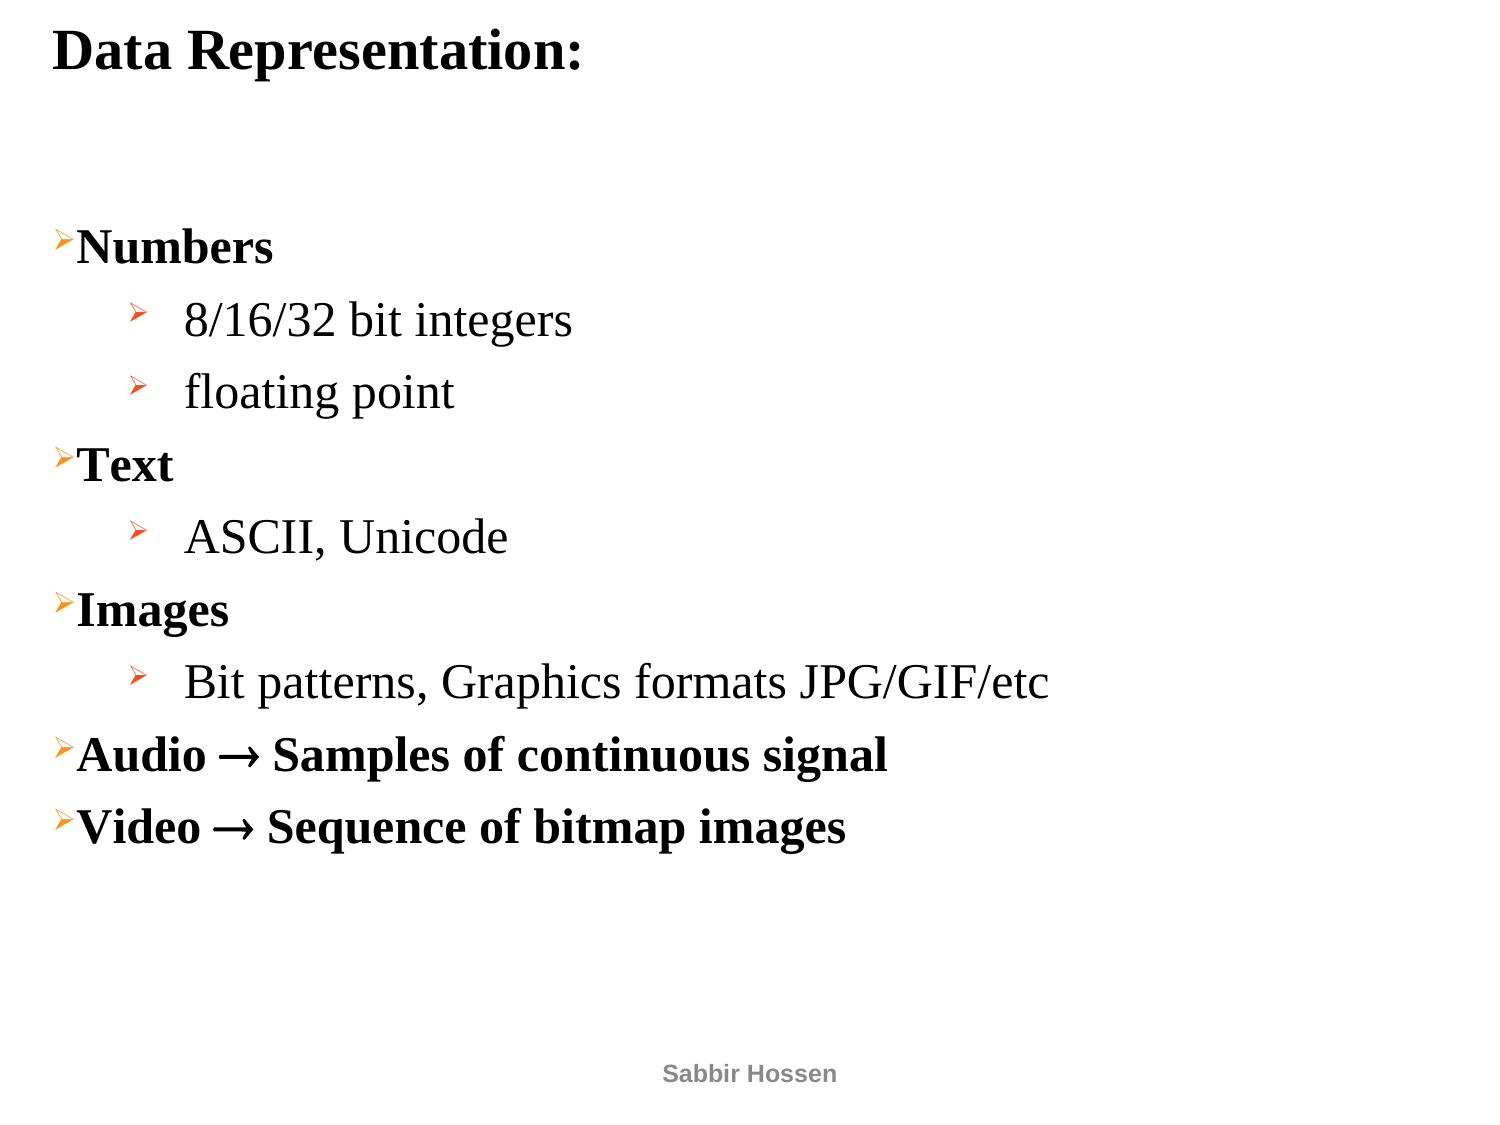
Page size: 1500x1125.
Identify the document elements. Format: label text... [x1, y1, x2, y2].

text_box Sabbir Hossen [496, 1042, 1004, 1103]
list Data Representation: Numbers 8/16/32 bit integers floating point Text ASCII, Unicode Images Bit patterns, Graphics formats JPG/GIF/etc Audio  Samples of continuous signal Video  Sequence of bitmap images [37, 3, 1488, 1104]
